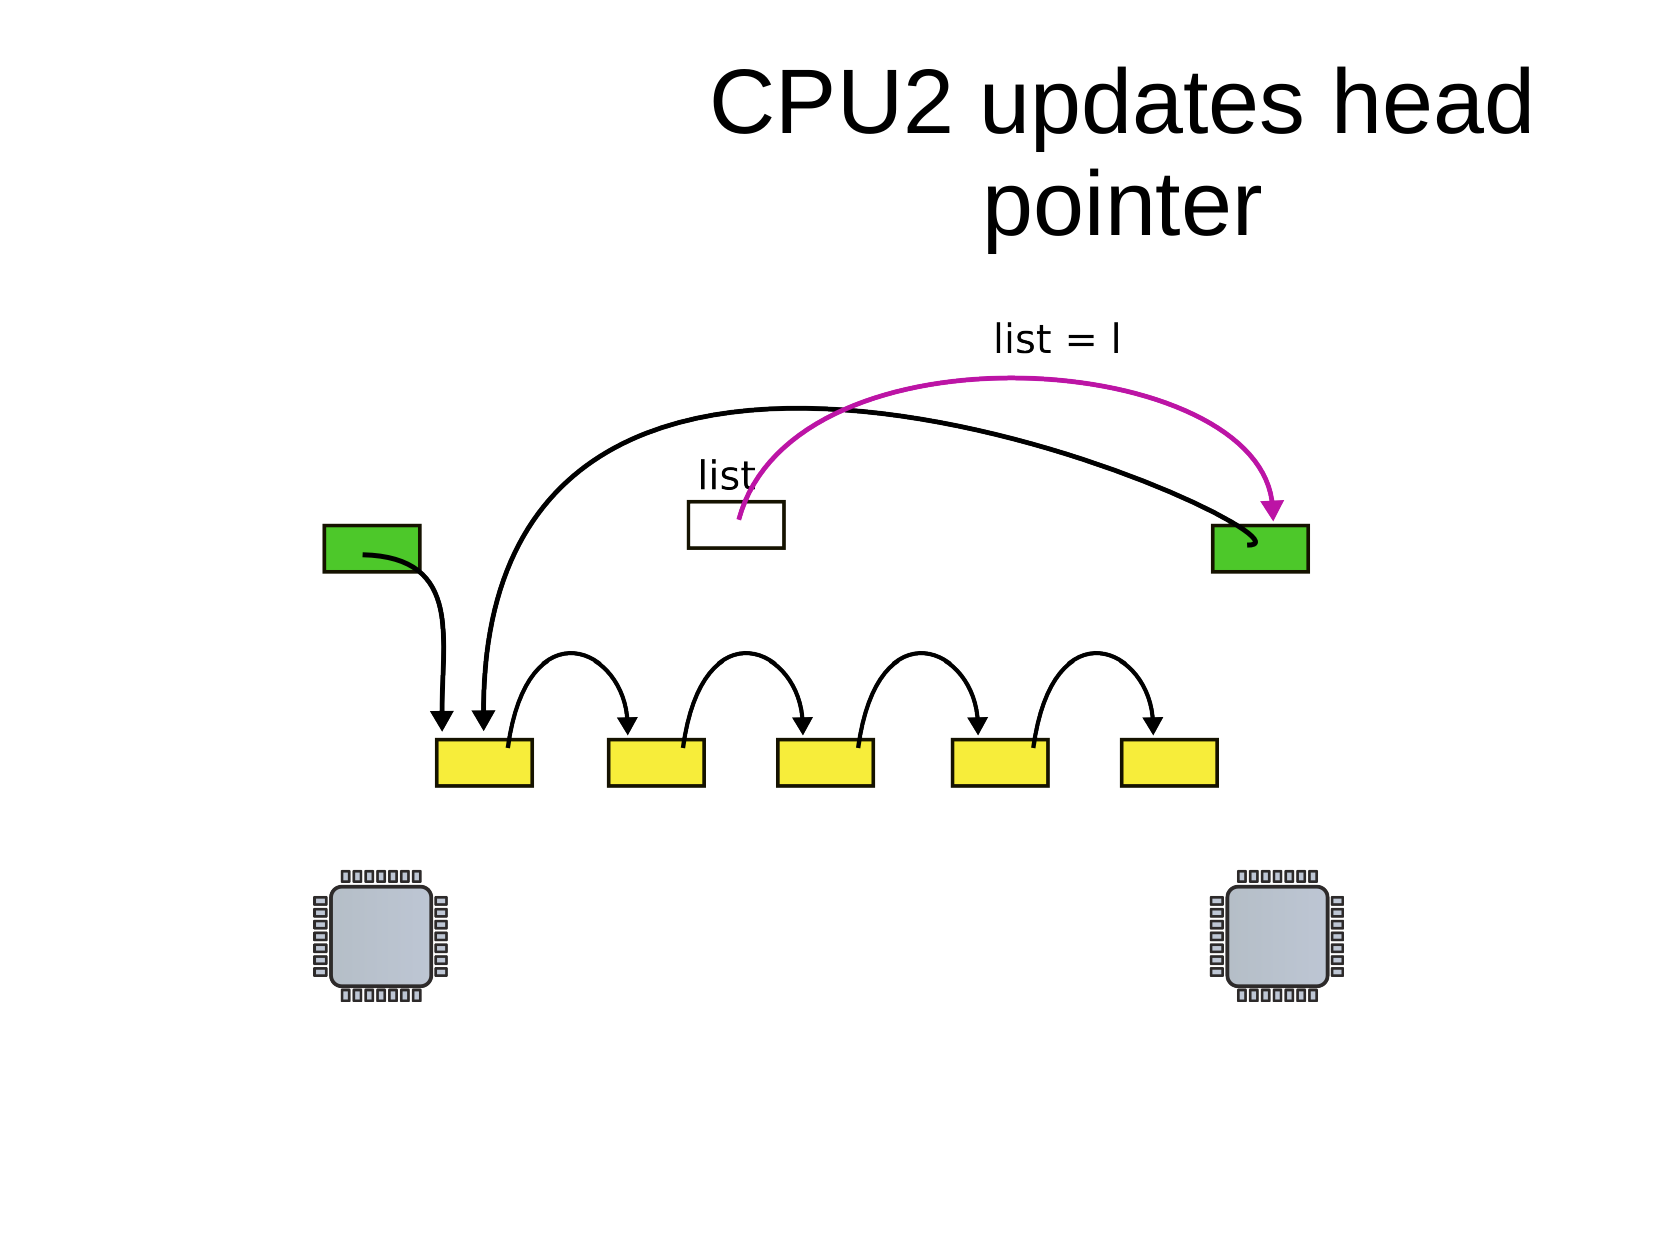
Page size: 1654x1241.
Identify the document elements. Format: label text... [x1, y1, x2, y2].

title CPU2 updates head pointer [675, 49, 1571, 257]
picture [313, 322, 1344, 1002]
